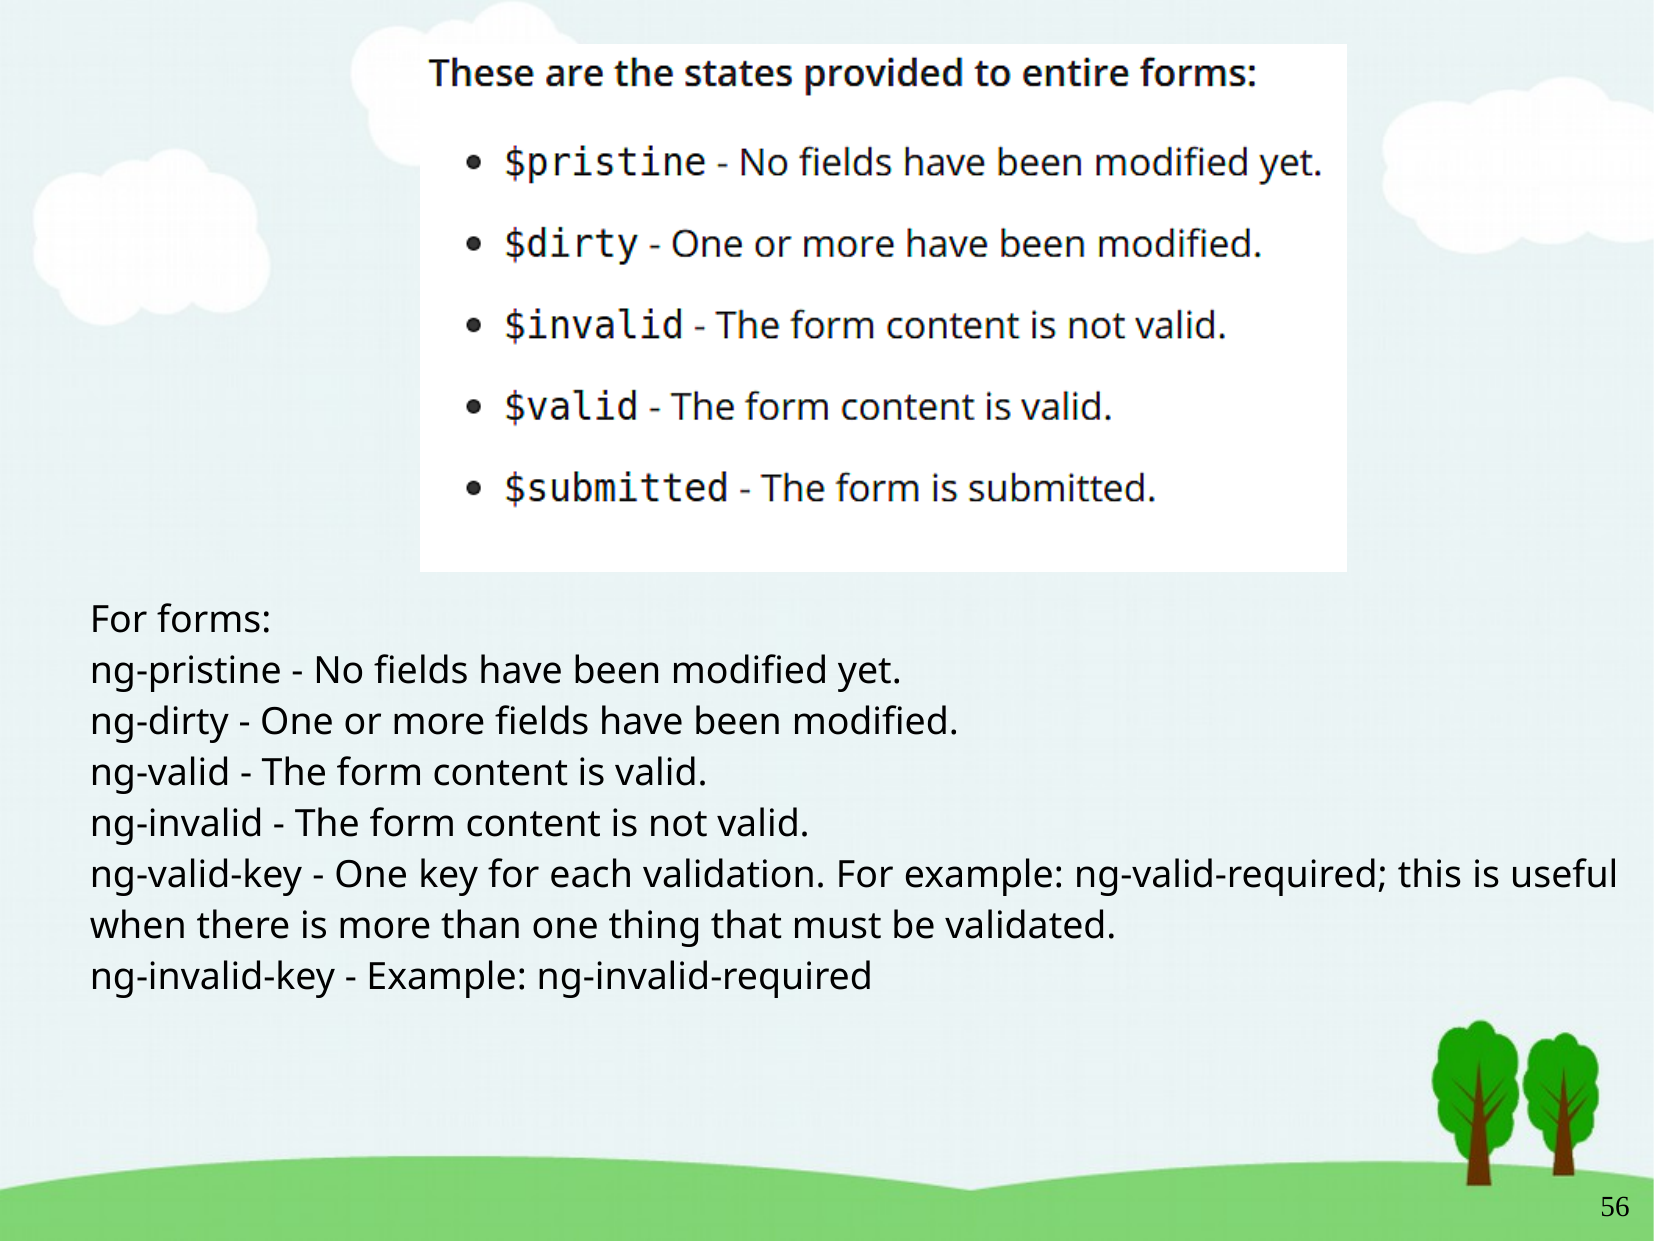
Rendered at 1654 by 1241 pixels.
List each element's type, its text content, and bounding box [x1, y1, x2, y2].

text_box For forms: ng-pristine - No fields have been modified yet. ng-dirty - One or more fields have been modified. ng-valid - The form content is valid. ng-invalid - The form content is not valid. ng-valid-key - One key for each validation. For example: ng-valid-required; this is useful when there is more than one thing that must be validated. ng-invalid-key - Example: ng-invalid-required [75, 584, 1636, 931]
picture [0, 0, 1654, 1241]
